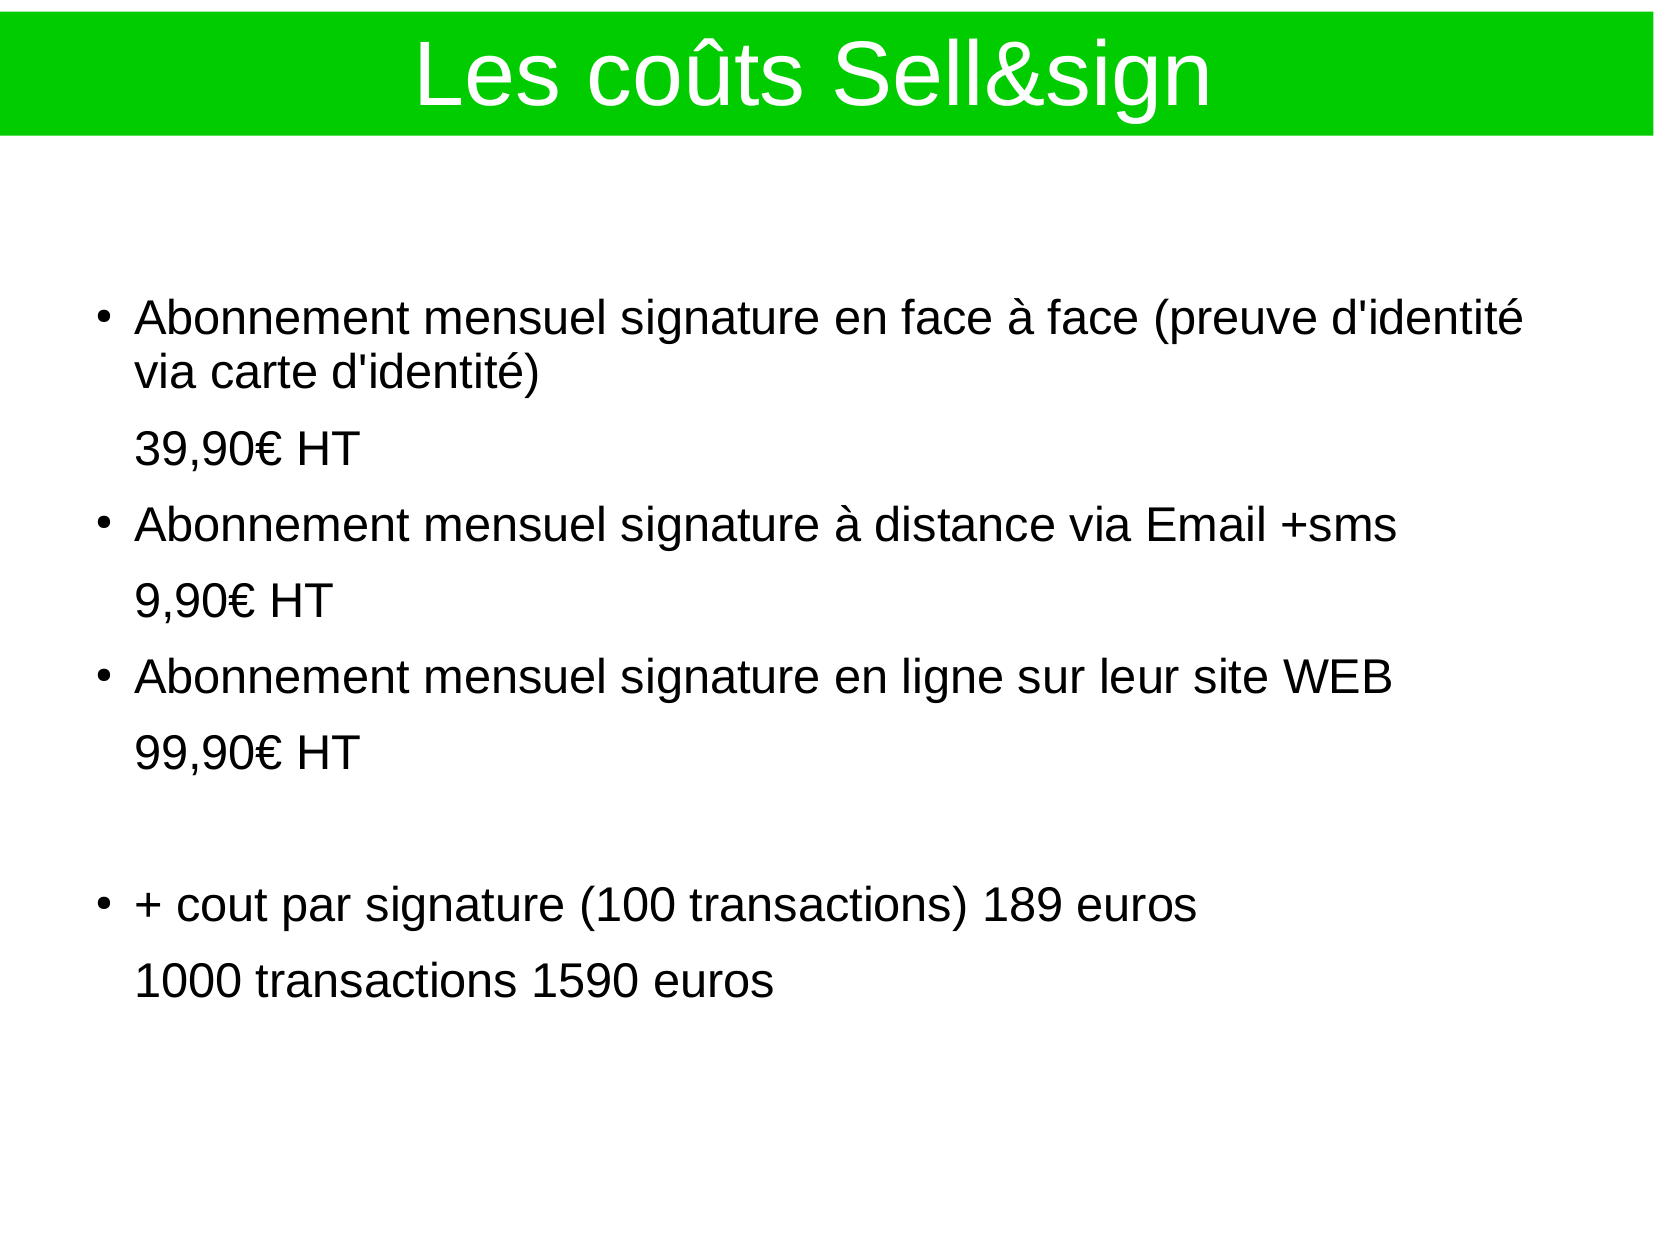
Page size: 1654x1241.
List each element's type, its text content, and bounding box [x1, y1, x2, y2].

title Les coûts Sell&sign [0, 11, 1654, 136]
list Abonnement mensuel signature en face à face (preuve d'identité via carte d'identité) 39,90€ HT Abonnement mensuel signature à distance via Email +sms 9,90€ HT Abonnement mensuel signature en ligne sur leur site WEB 99,90€ HT + cout par signature (100 transactions) 189 euros 1000 transactions 1590 euros [82, 290, 1571, 1010]
